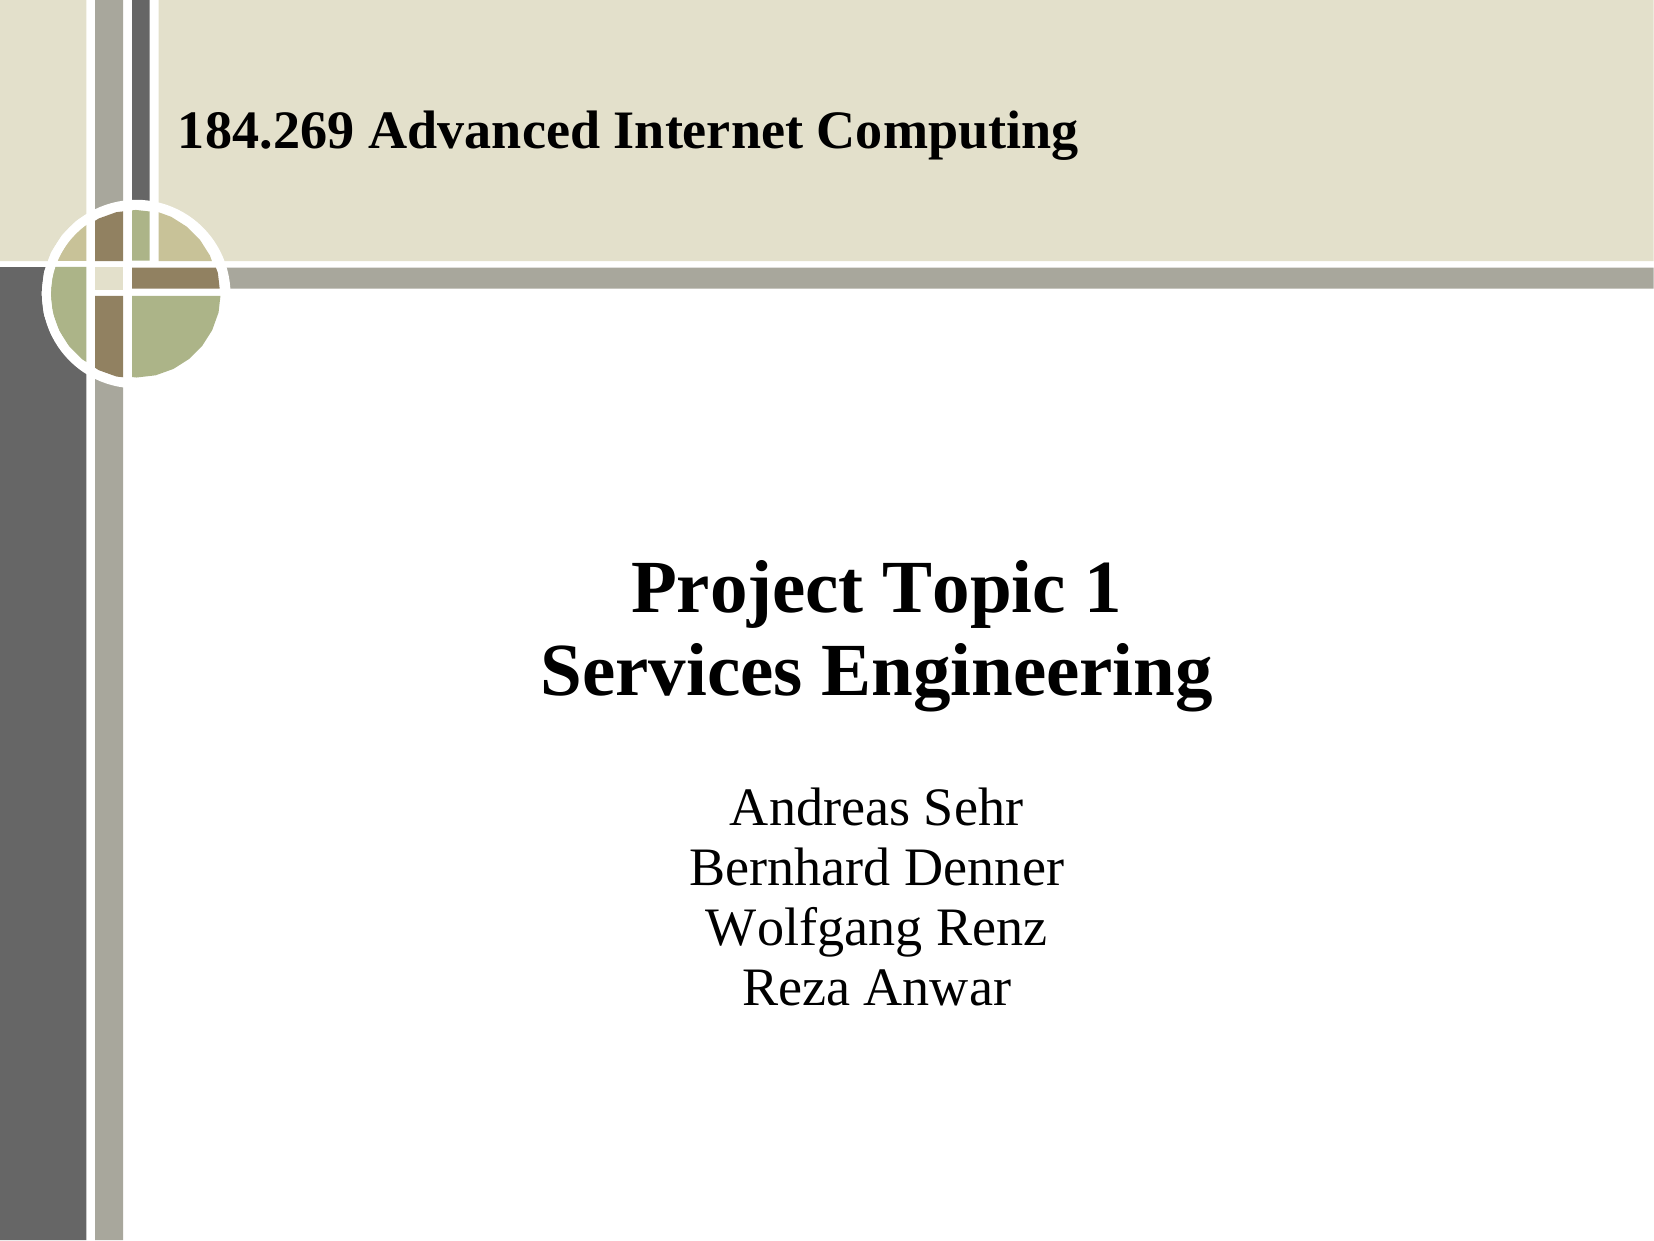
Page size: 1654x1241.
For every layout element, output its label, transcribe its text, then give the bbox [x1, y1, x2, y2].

title 184.269 Advanced Internet Computing [177, 27, 1590, 235]
subtitle Project Topic 1 Services Engineering Andreas Sehr Bernhard Denner Wolfgang Renz Reza Anwar [170, 343, 1583, 1137]
